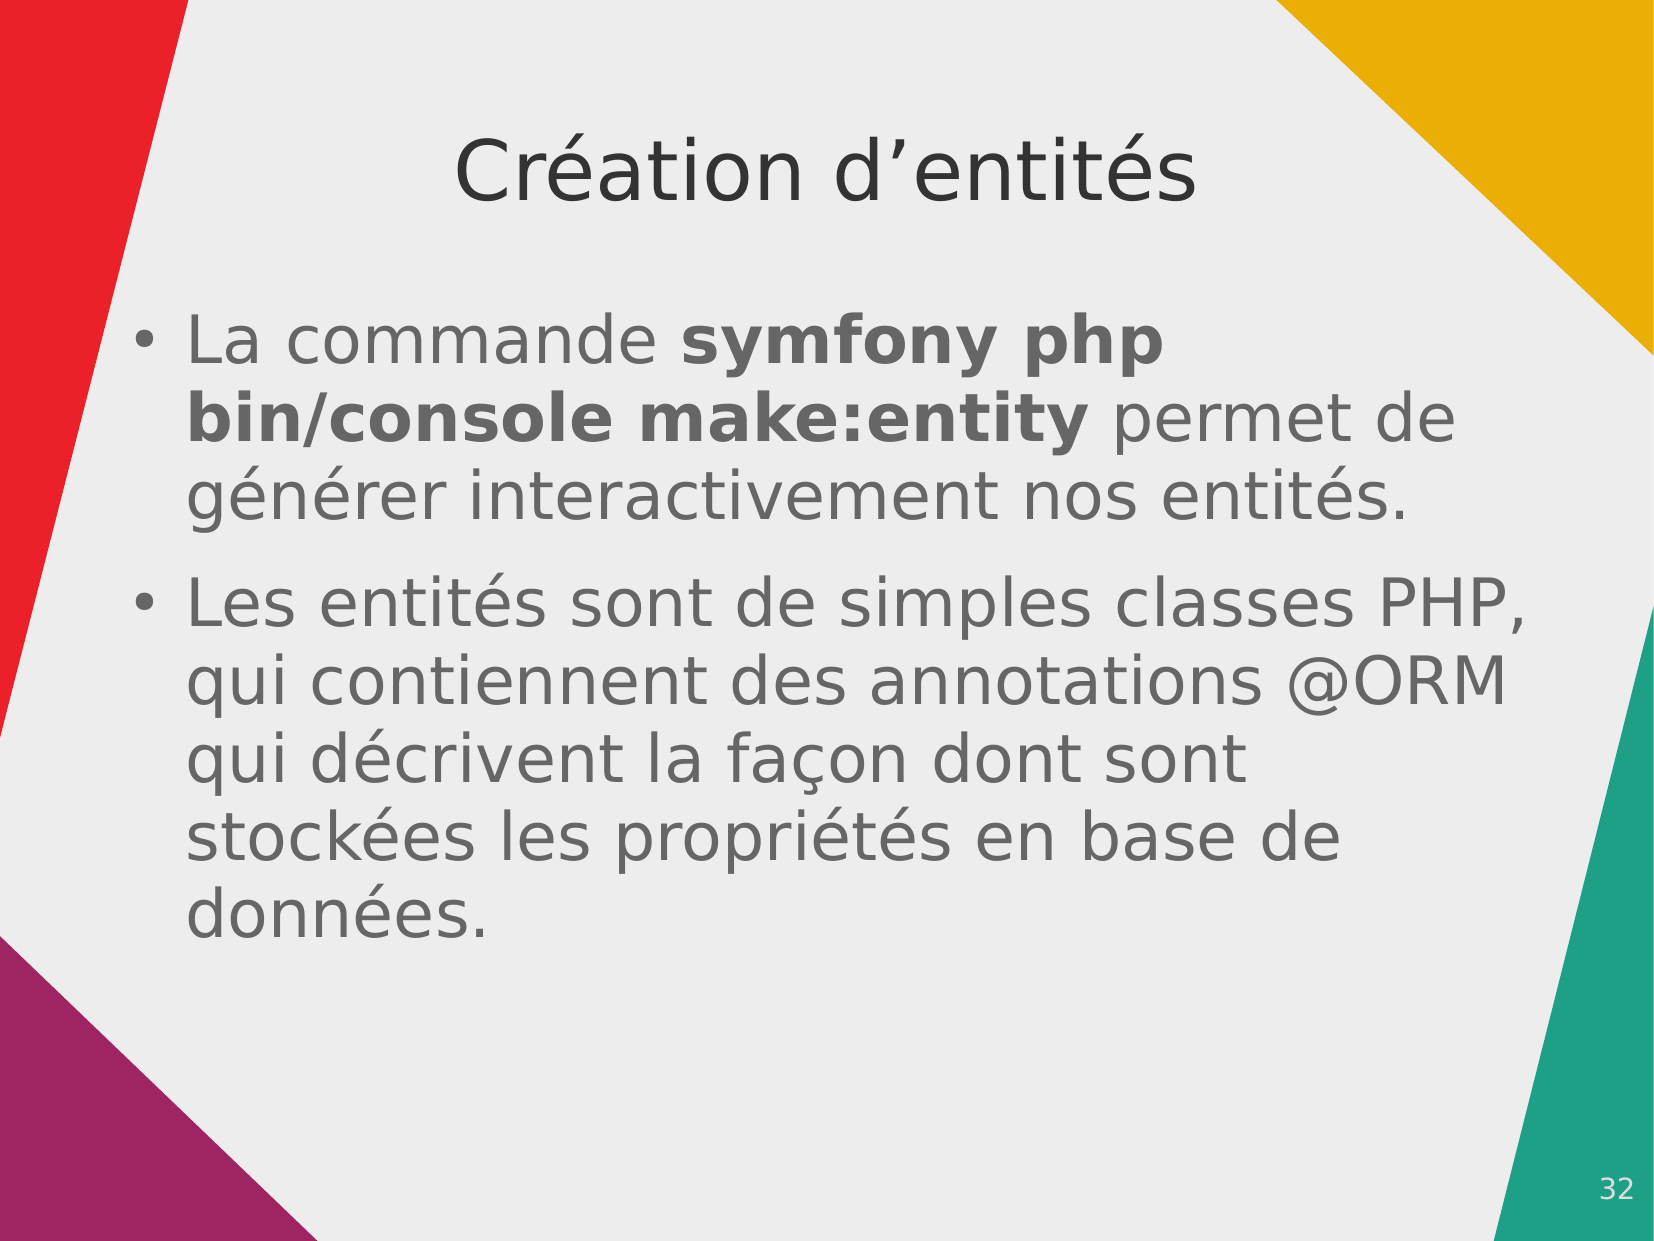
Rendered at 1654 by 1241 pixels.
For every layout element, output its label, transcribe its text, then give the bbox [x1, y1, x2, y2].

list La commande symfony php bin/console make:entity permet de générer interactivement nos entités. Les entités sont de simples classes PHP, qui contiennent des annotations @ORM qui décrivent la façon dont sont stockées les propriétés en base de données. [114, 302, 1539, 1033]
title Création d’entités [114, 73, 1539, 271]
